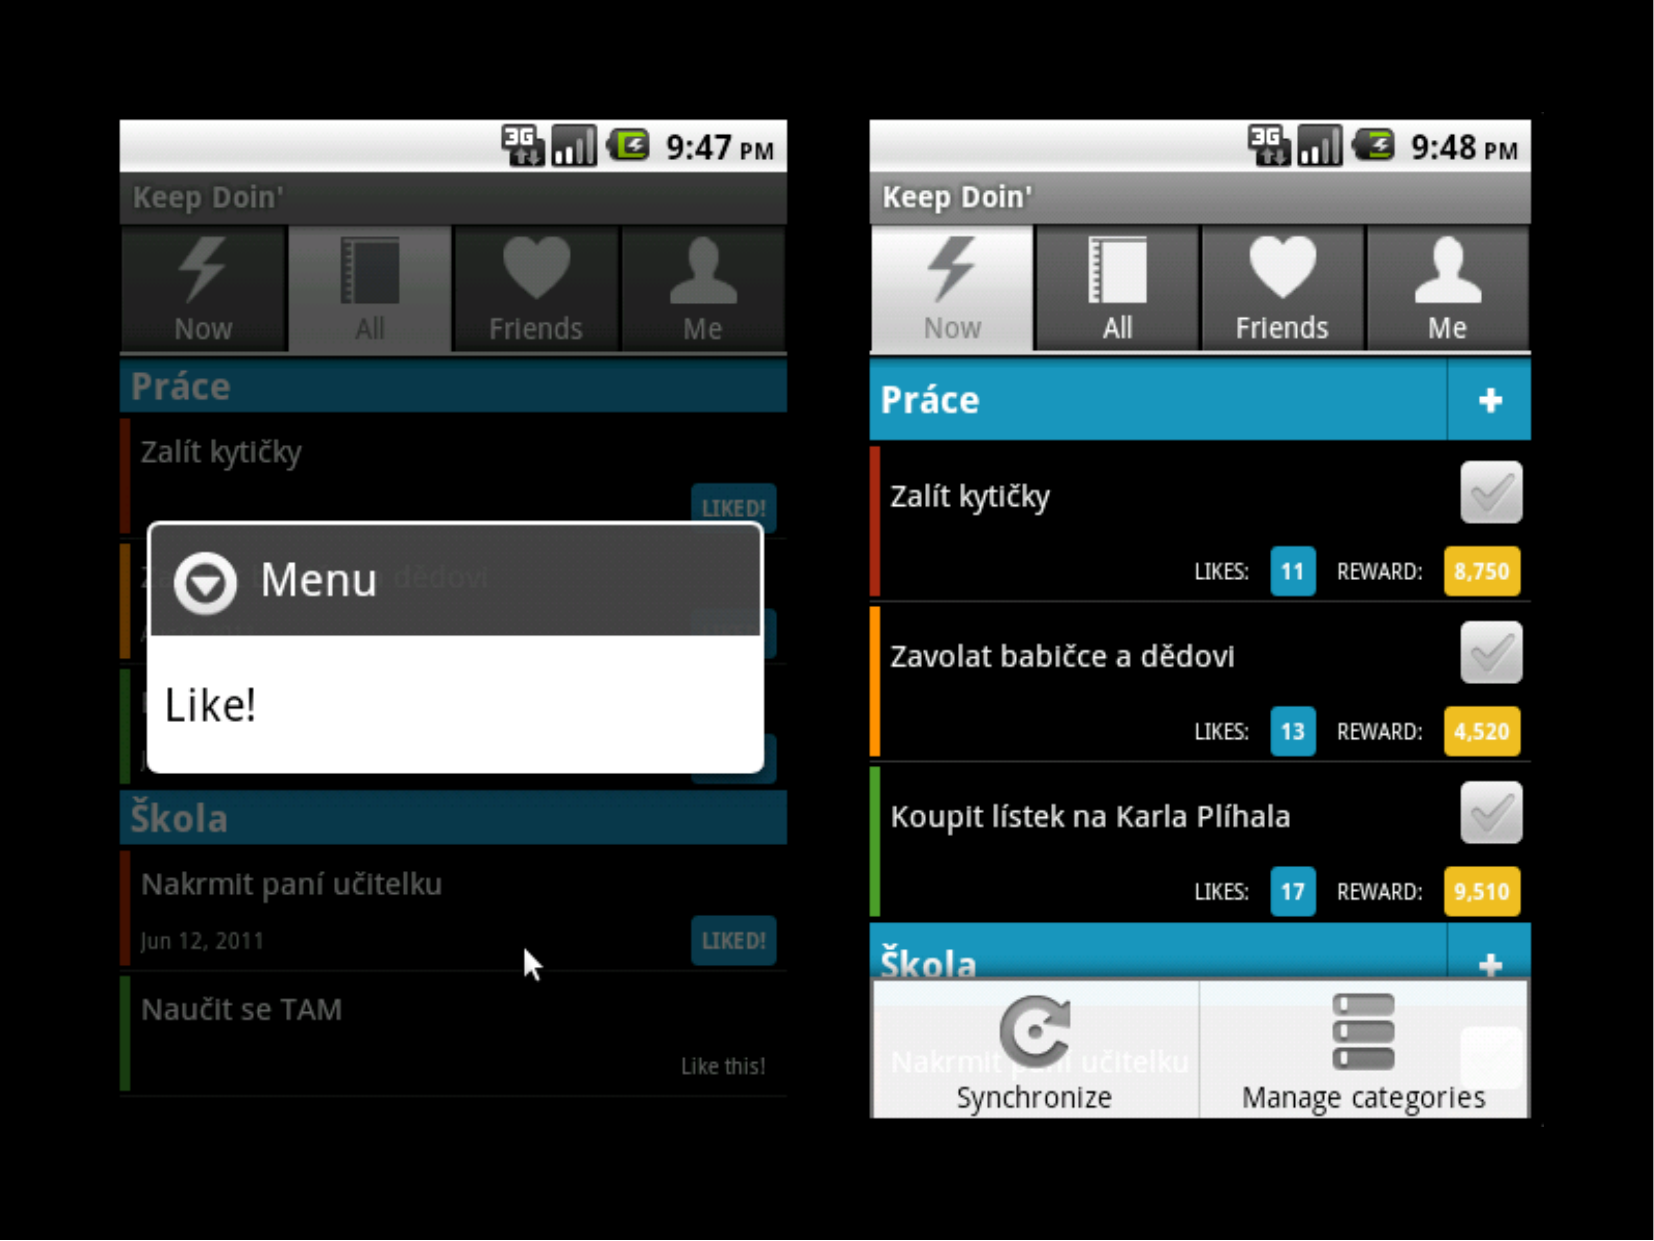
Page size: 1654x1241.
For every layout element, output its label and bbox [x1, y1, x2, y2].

picture [112, 112, 796, 1129]
picture [862, 112, 1544, 1127]
